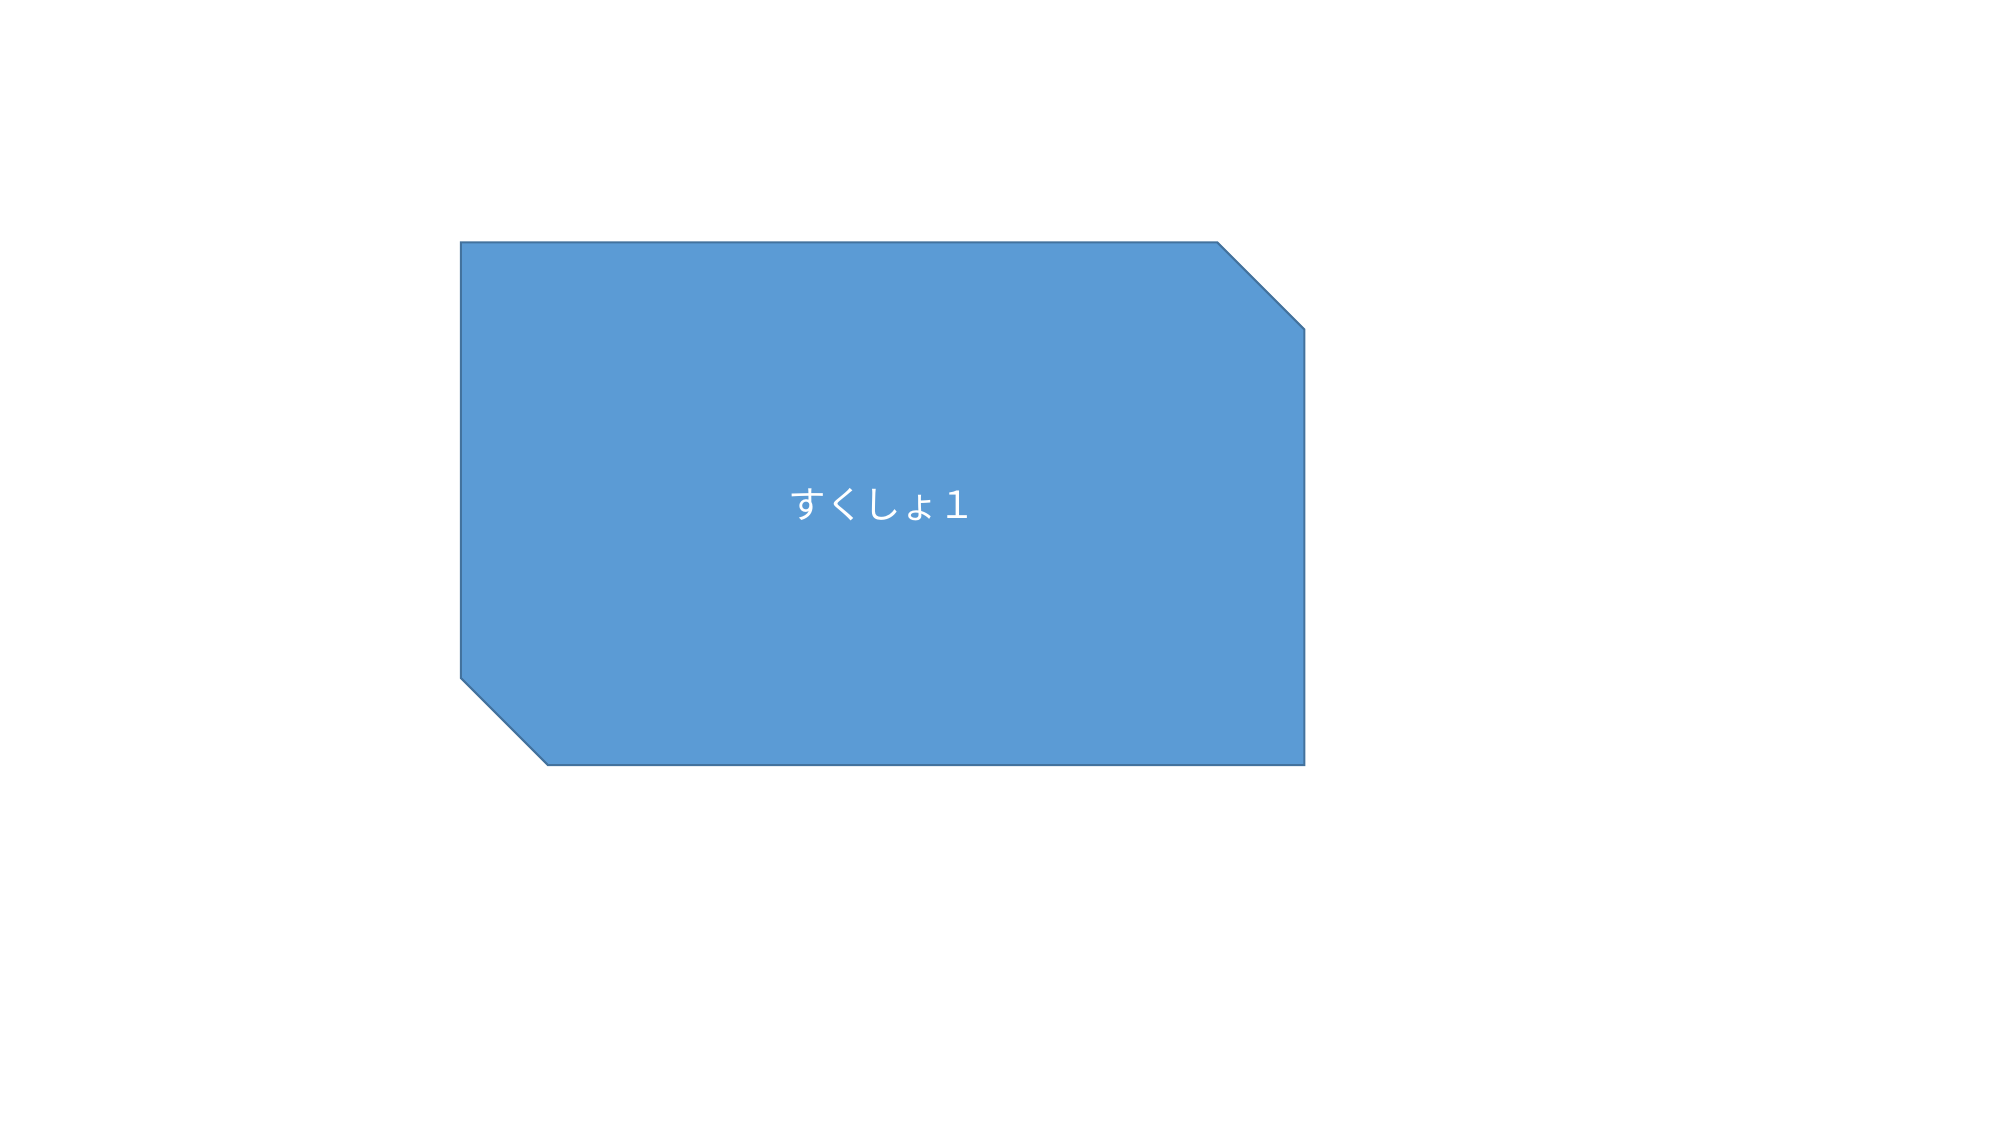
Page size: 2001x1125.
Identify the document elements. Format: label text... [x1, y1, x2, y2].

text_box すくしょ１ [460, 242, 1305, 766]
